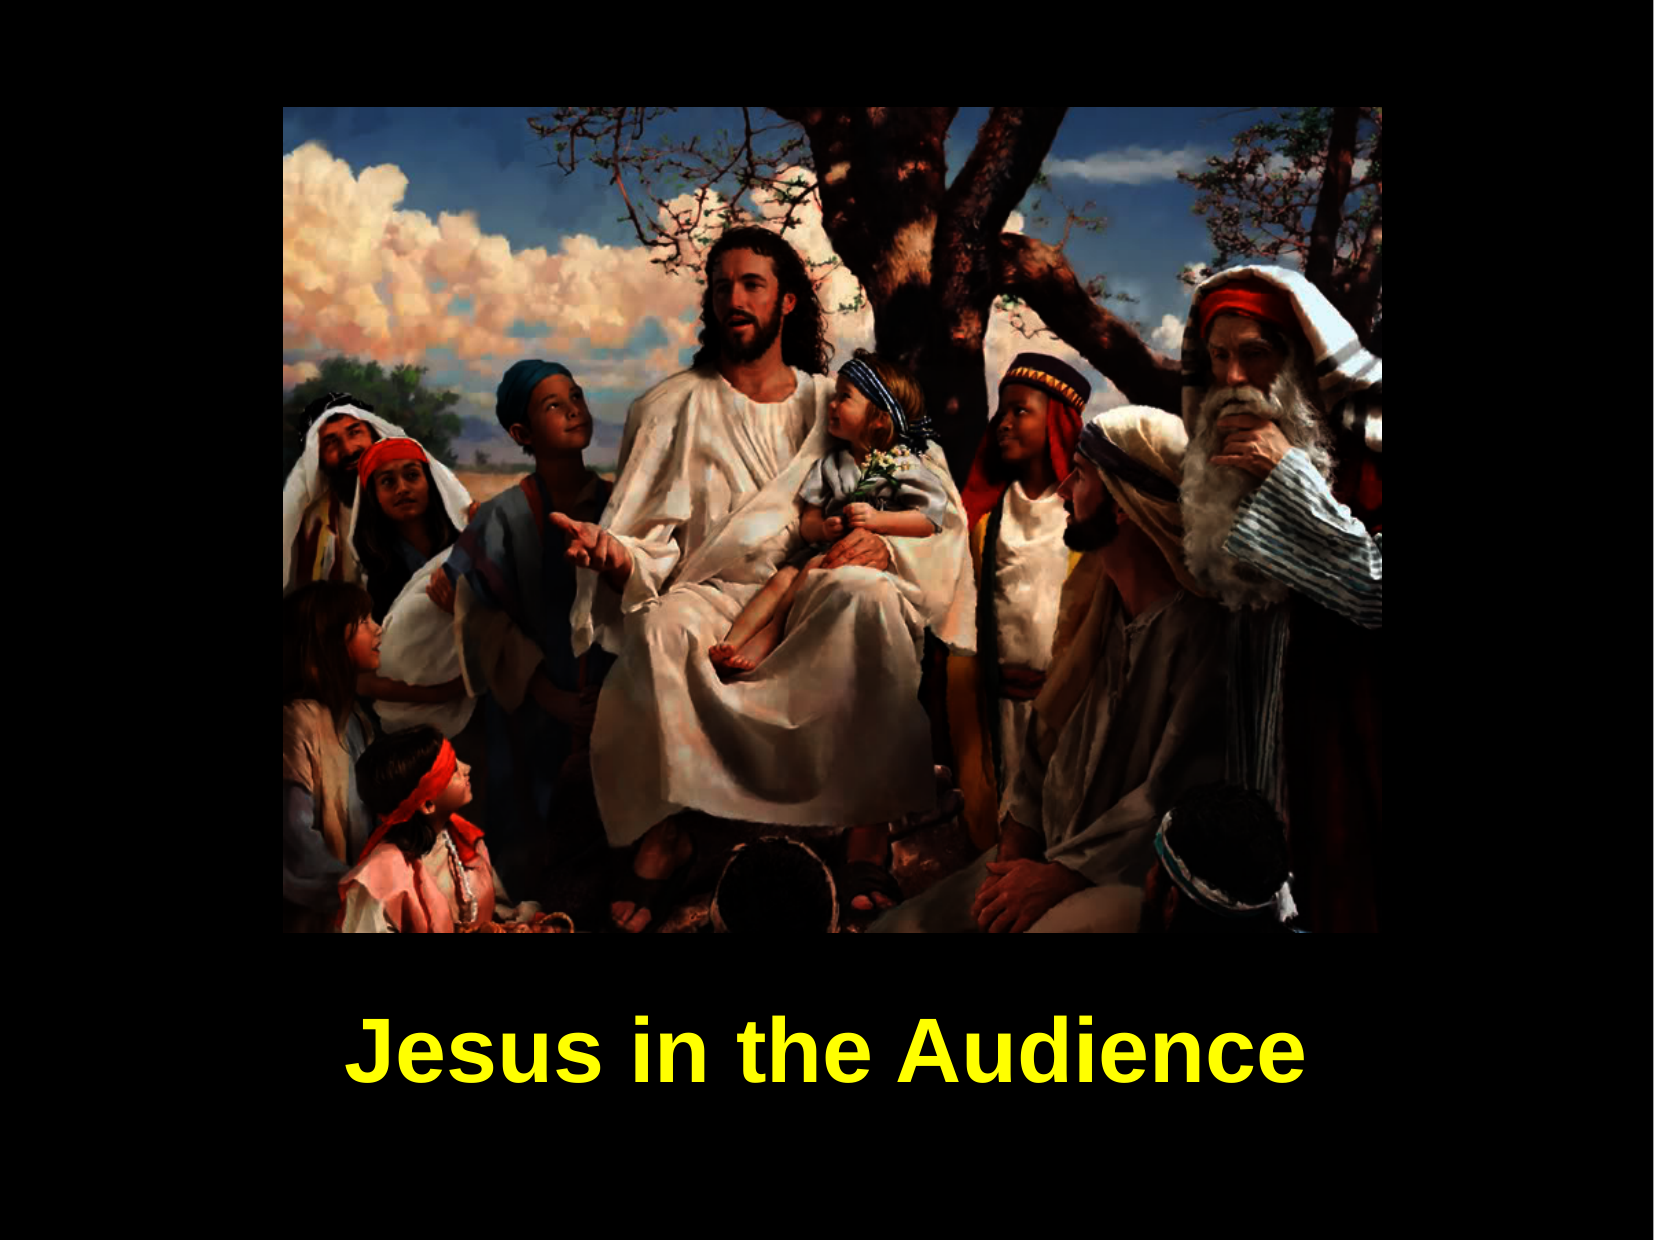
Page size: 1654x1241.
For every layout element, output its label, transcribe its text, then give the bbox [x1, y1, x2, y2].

picture [283, 107, 1382, 933]
title Jesus in the Audience [82, 954, 1571, 1147]
